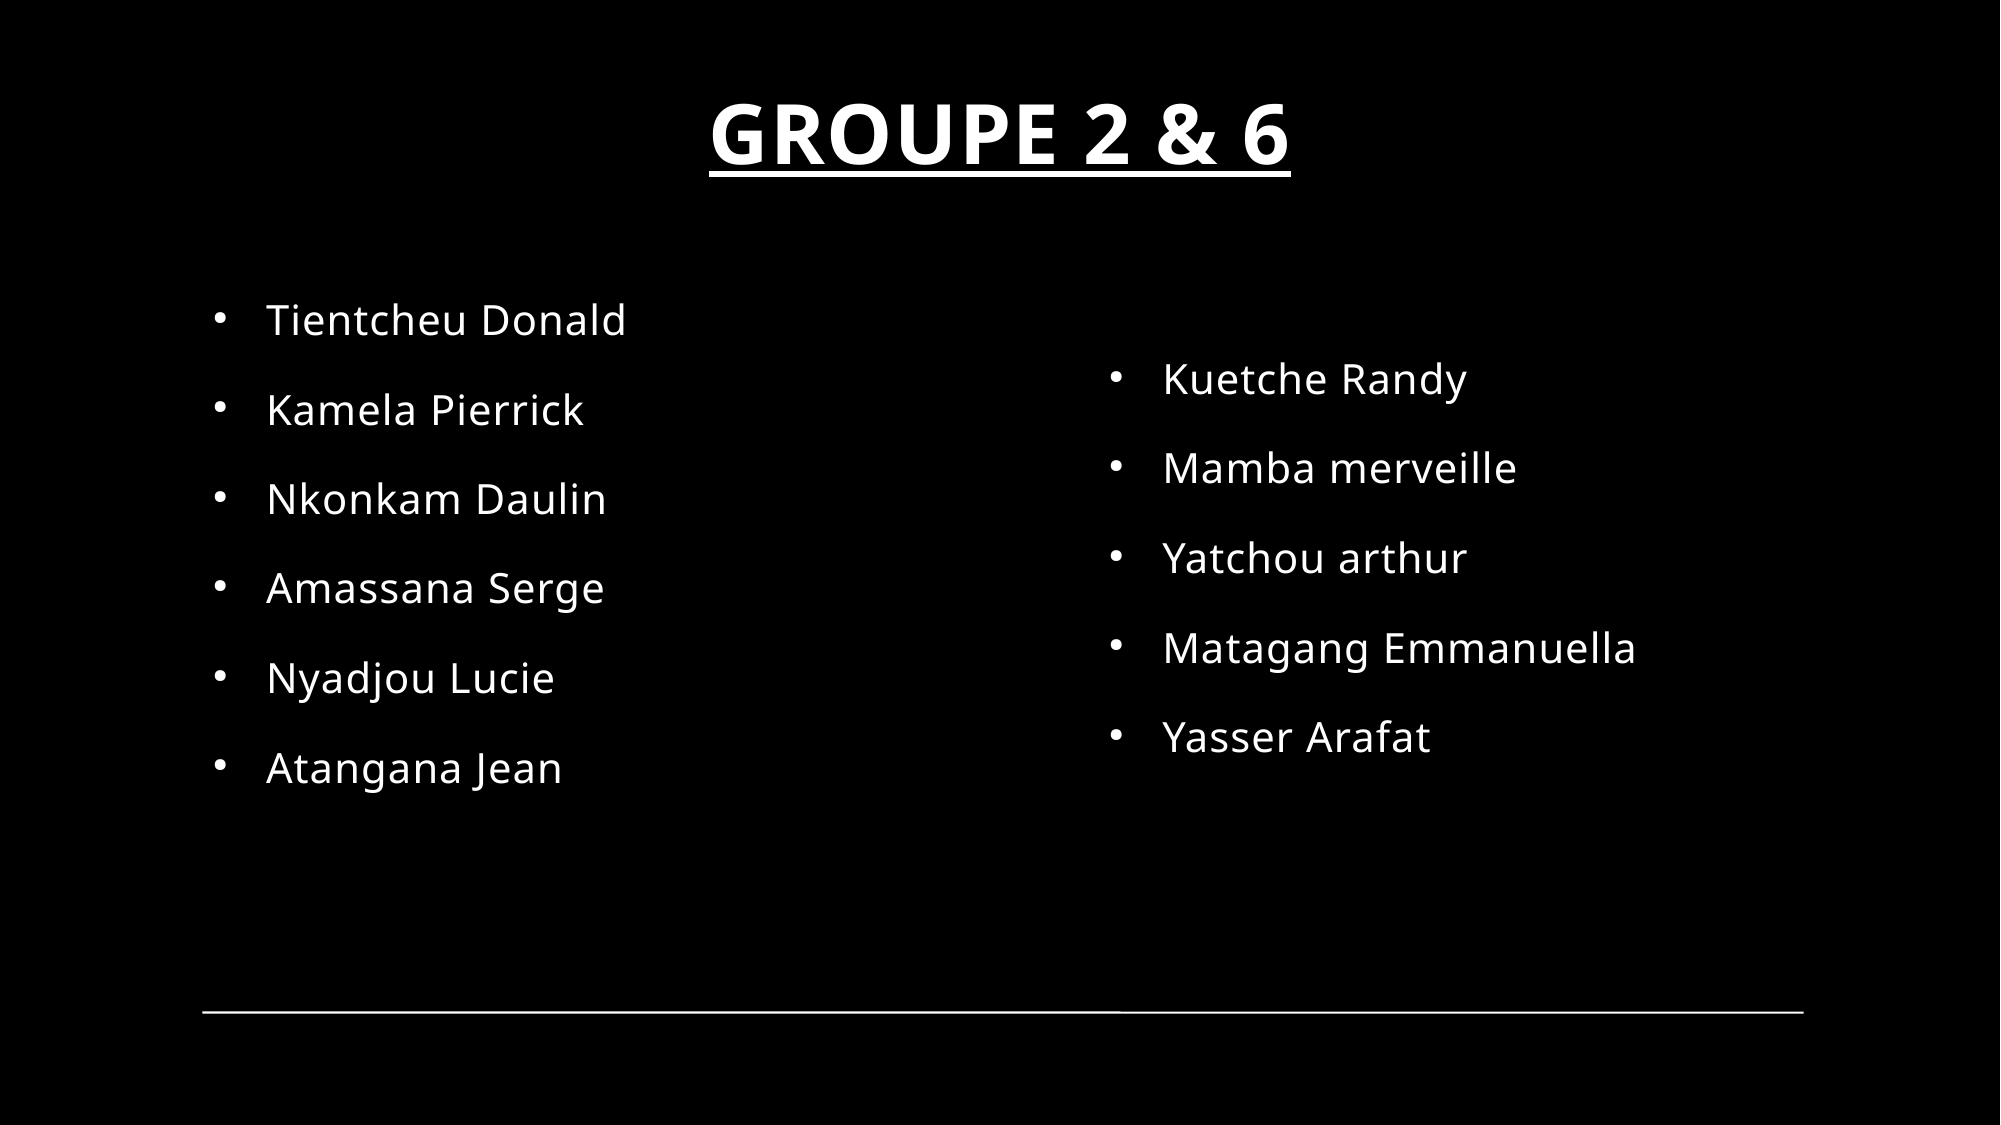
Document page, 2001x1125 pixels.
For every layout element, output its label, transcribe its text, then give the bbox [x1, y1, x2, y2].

list Kuetche Randy Mamba merveille Yatchou arthur Matagang Emmanuella Yasser Arafat [1073, 324, 1743, 827]
title GROUPE 2 & 6 [187, 45, 1813, 205]
list Tientcheu Donald Kamela Pierrick Nkonkam Daulin Amassana Serge Nyadjou Lucie Atangana Jean [177, 265, 768, 827]
